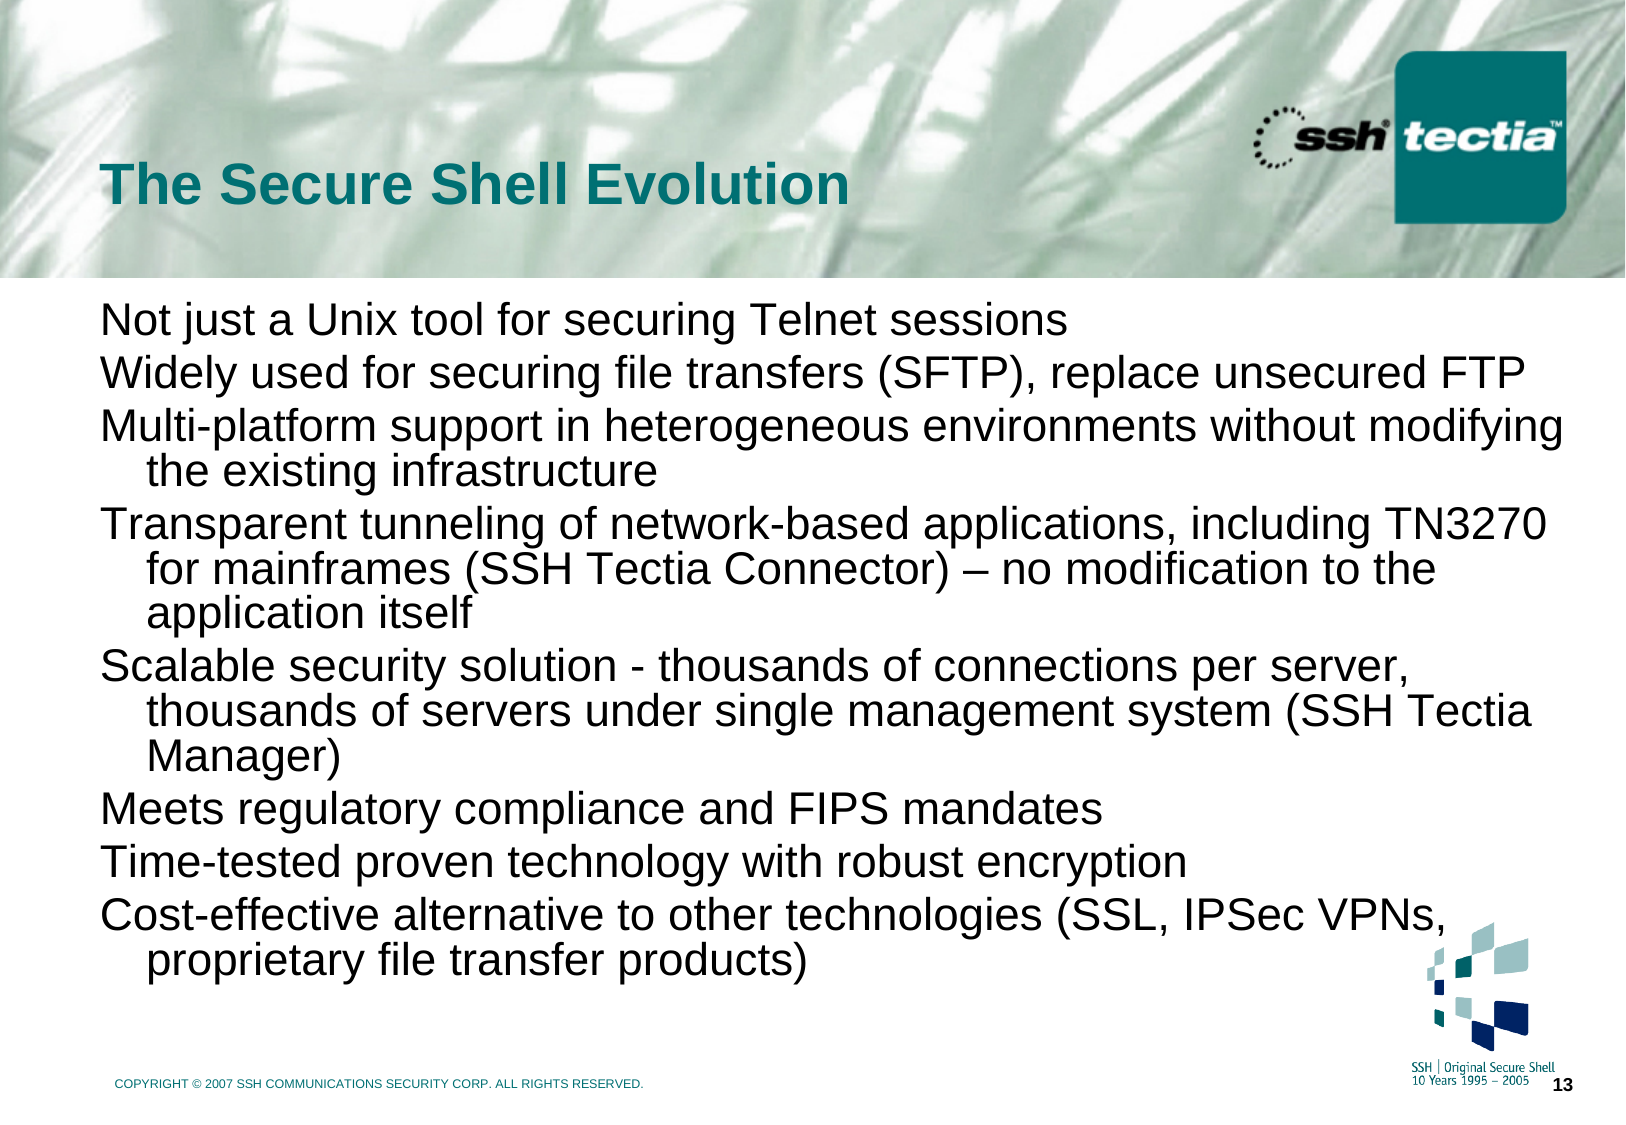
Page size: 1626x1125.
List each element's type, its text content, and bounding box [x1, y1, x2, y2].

list Not just a Unix tool for securing Telnet sessions Widely used for securing file transfers (SFTP), replace unsecured FTP Multi-platform support in heterogeneous environments without modifying the existing infrastructure Transparent tunneling of network-based applications, including TN3270 for mainframes (SSH Tectia Connector) – no modification to the application itself Scalable security solution - thousands of connections per server, thousands of servers under single management system (SSH Tectia Manager) Meets regulatory compliance and FIPS mandates Time-tested proven technology with robust encryption Cost-effective alternative to other technologies (SSL, IPSec VPNs, proprietary file transfer products) [99, 299, 1575, 1088]
picture [0, 0, 1626, 278]
title The Secure Shell Evolution [99, 154, 923, 221]
